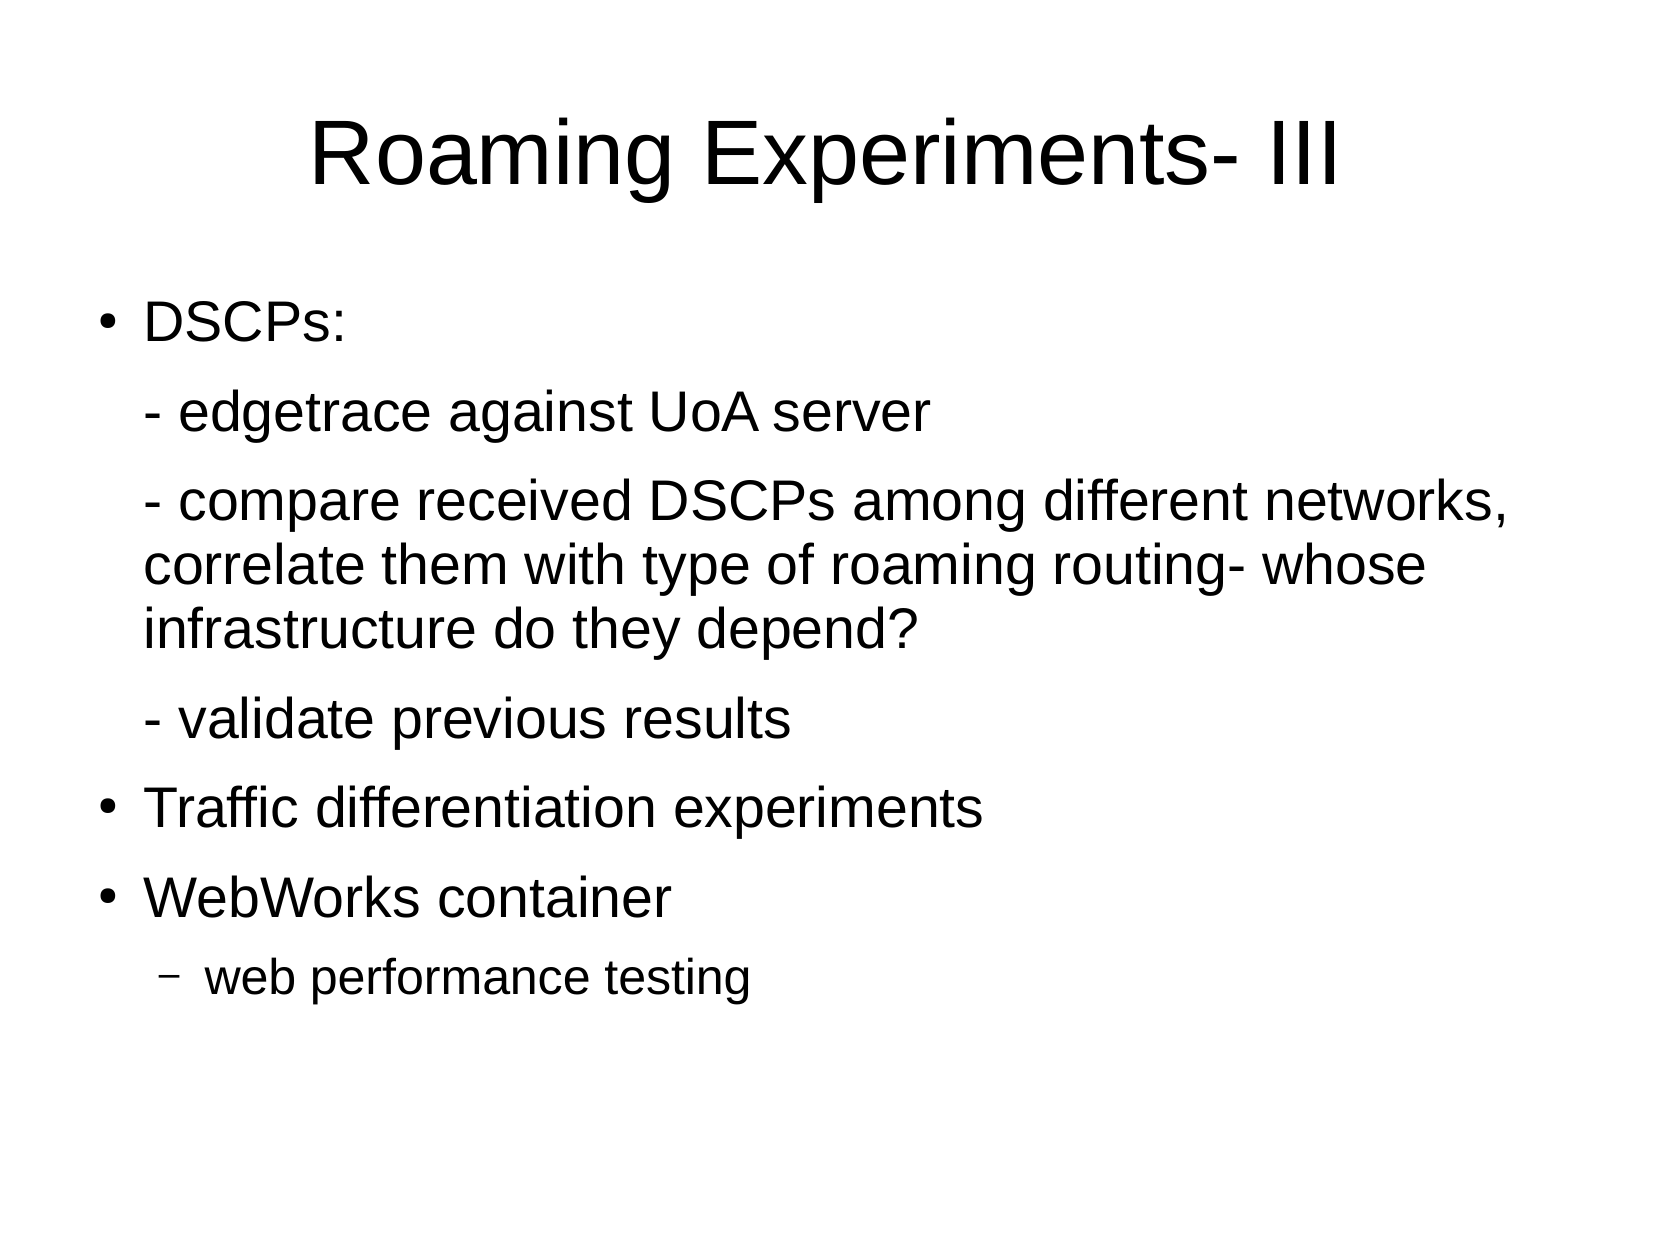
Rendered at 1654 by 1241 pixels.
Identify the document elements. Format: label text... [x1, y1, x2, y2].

title Roaming Experiments- III [82, 49, 1571, 257]
list DSCPs: - edgetrace against UoA server - compare received DSCPs among different networks, correlate them with type of roaming routing- whose infrastructure do they depend? - validate previous results Traffic differentiation experiments WebWorks container web performance testing [82, 290, 1571, 1010]
